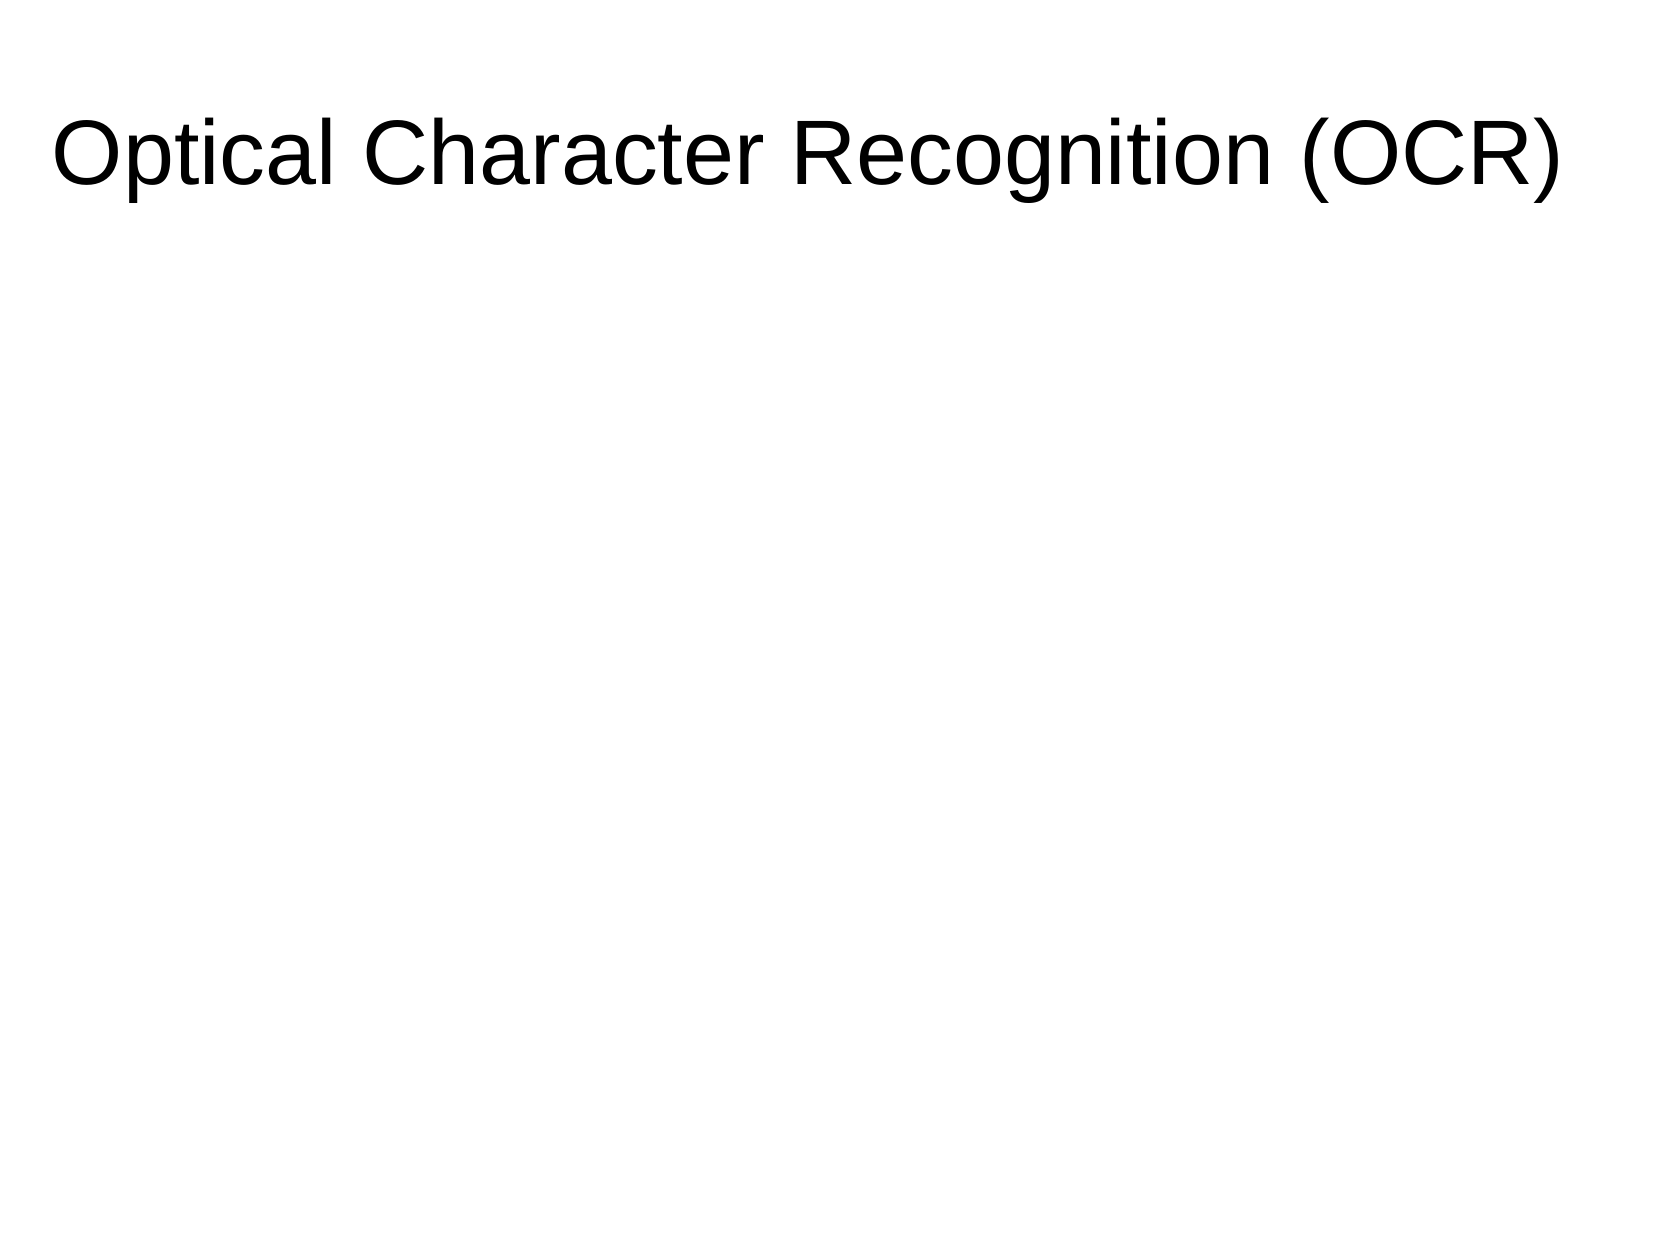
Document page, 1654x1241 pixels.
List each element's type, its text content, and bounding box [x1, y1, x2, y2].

title Optical Character Recognition (OCR) [47, 49, 1571, 257]
